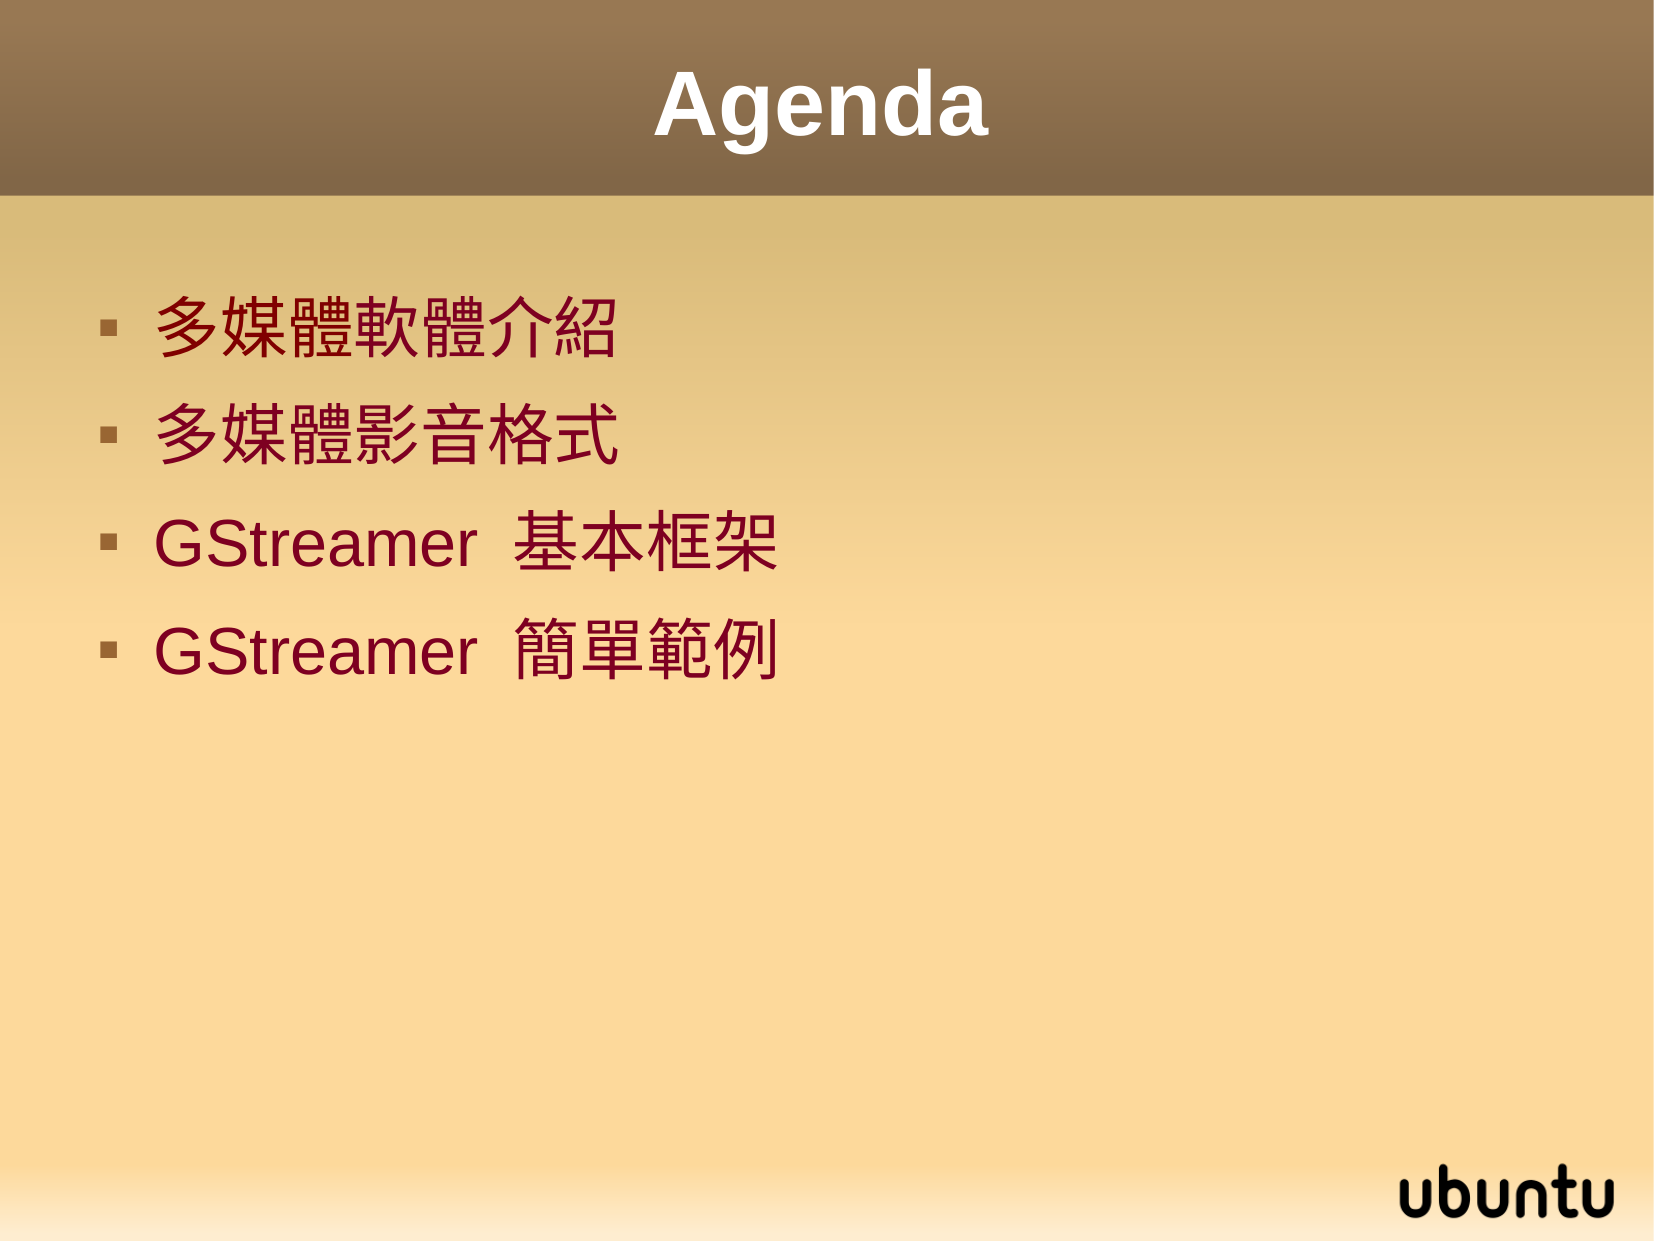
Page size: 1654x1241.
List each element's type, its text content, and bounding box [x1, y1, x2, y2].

list 多媒體軟體介紹 多媒體影音格式 GStreamer 基本框架 GStreamer 簡單範例 [82, 290, 1571, 1094]
picture [0, 0, 1654, 1241]
title Agenda [76, 7, 1565, 200]
